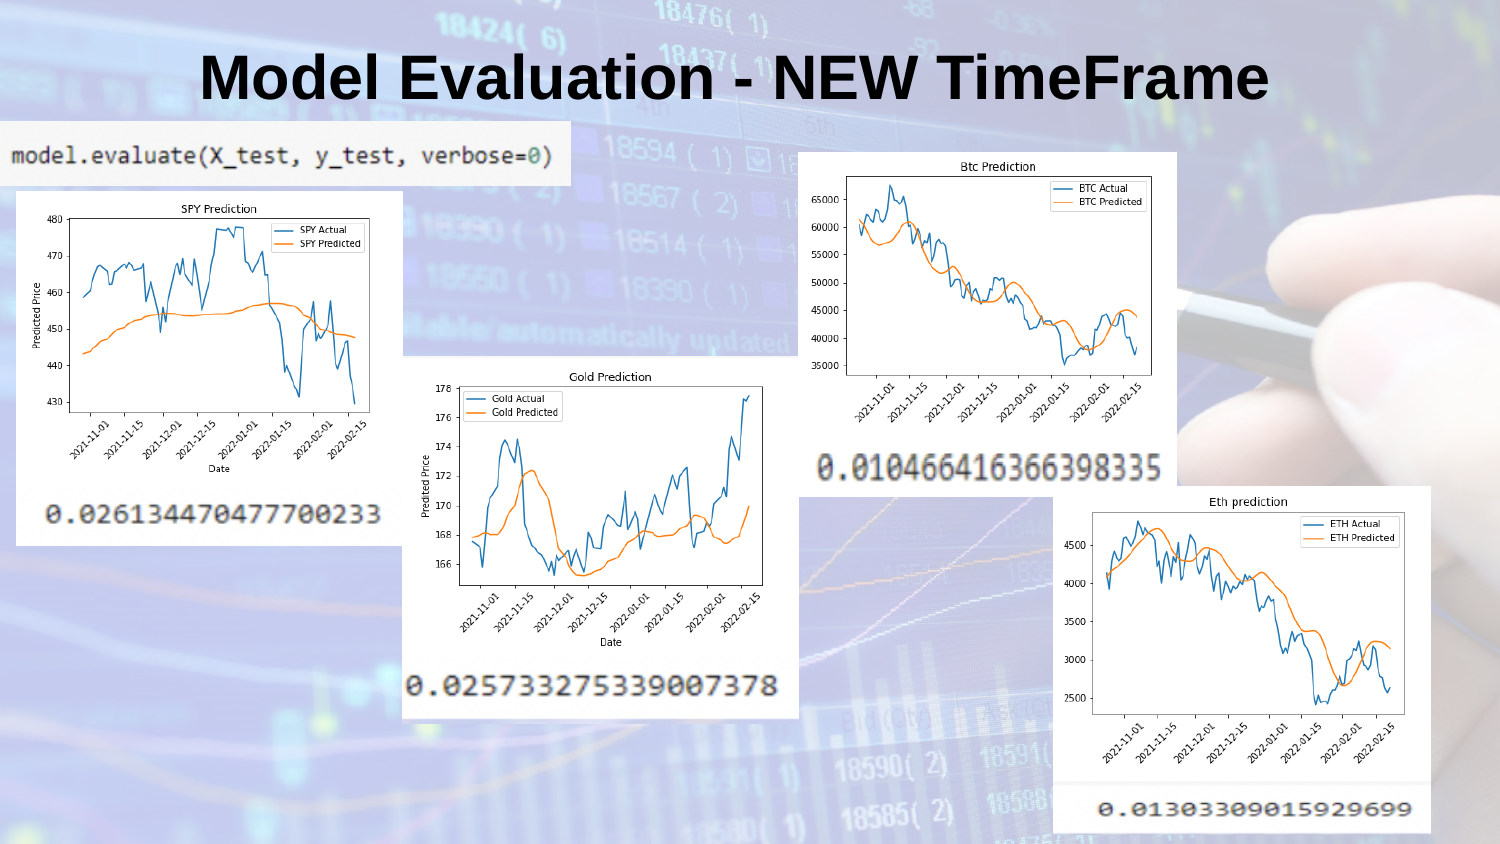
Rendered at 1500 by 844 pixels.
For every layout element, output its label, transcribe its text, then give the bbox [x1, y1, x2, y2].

title Model Evaluation - NEW TimeFrame [51, 21, 1421, 116]
picture [0, 0, 1500, 844]
